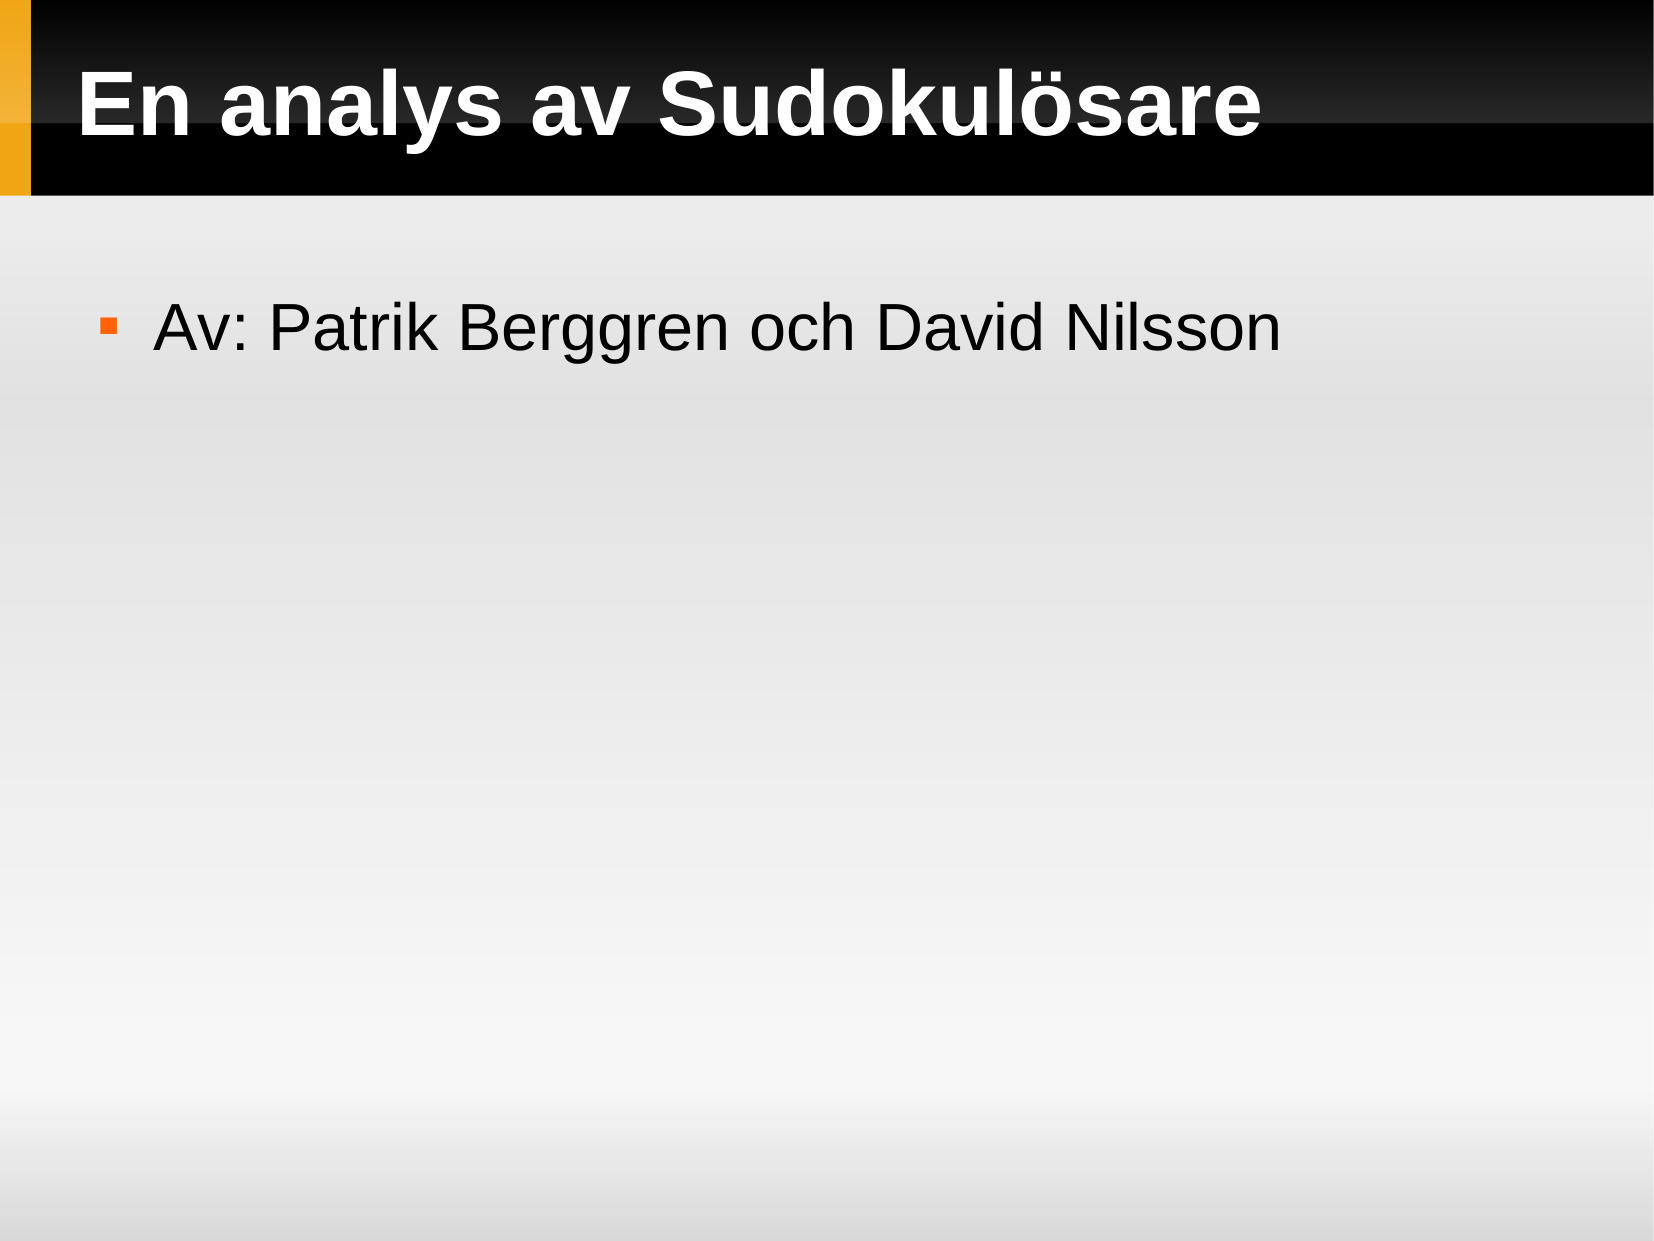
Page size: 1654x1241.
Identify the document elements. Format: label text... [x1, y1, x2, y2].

title En analys av Sudokulösare [76, 7, 1565, 200]
picture [0, 0, 1654, 1241]
list Av: Patrik Berggren och David Nilsson [82, 290, 1571, 1094]
